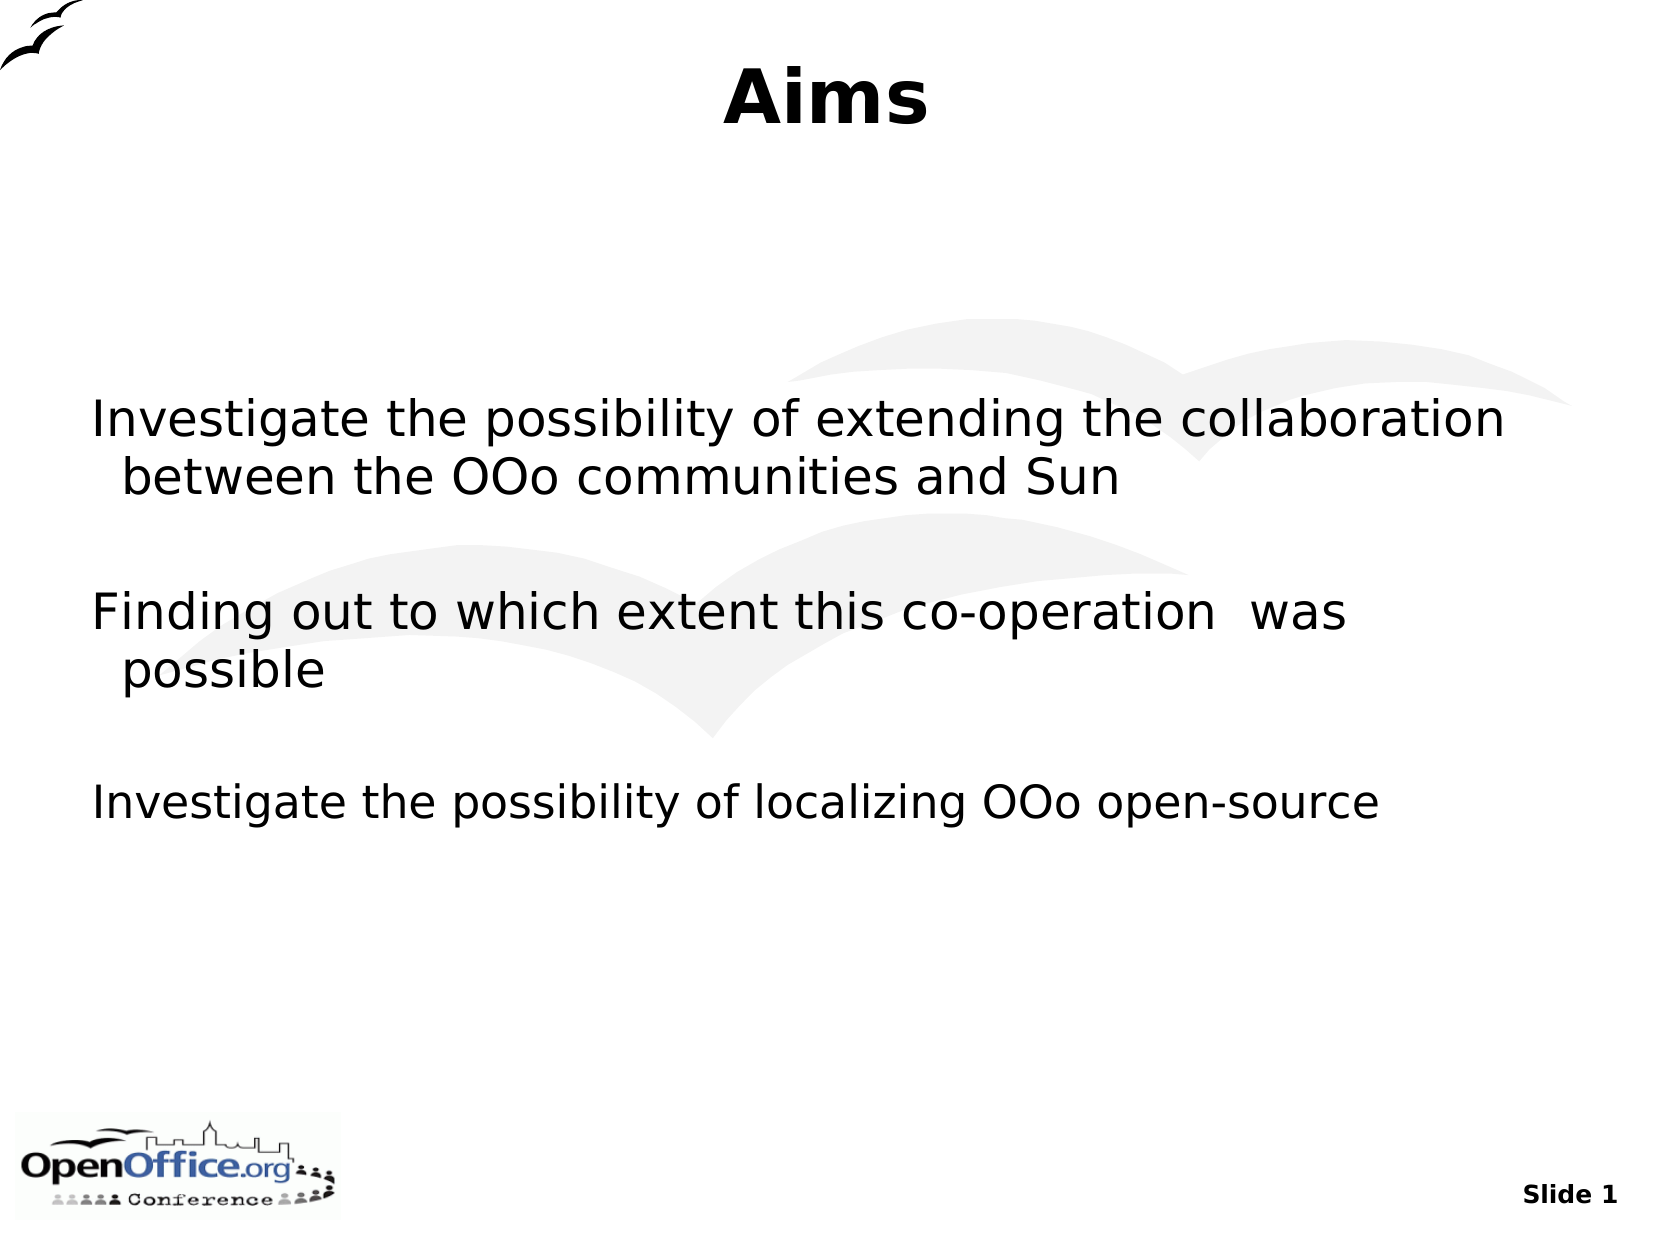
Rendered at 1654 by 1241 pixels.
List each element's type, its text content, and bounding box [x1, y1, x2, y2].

title Aims [0, 0, 1654, 196]
list Investigate the possibility of extending the collaboration between the OOo communities and Sun Finding out to which extent this co-operation was possible Investigate the possibility of localizing OOo open-source [91, 389, 1518, 973]
picture [15, 1112, 341, 1220]
